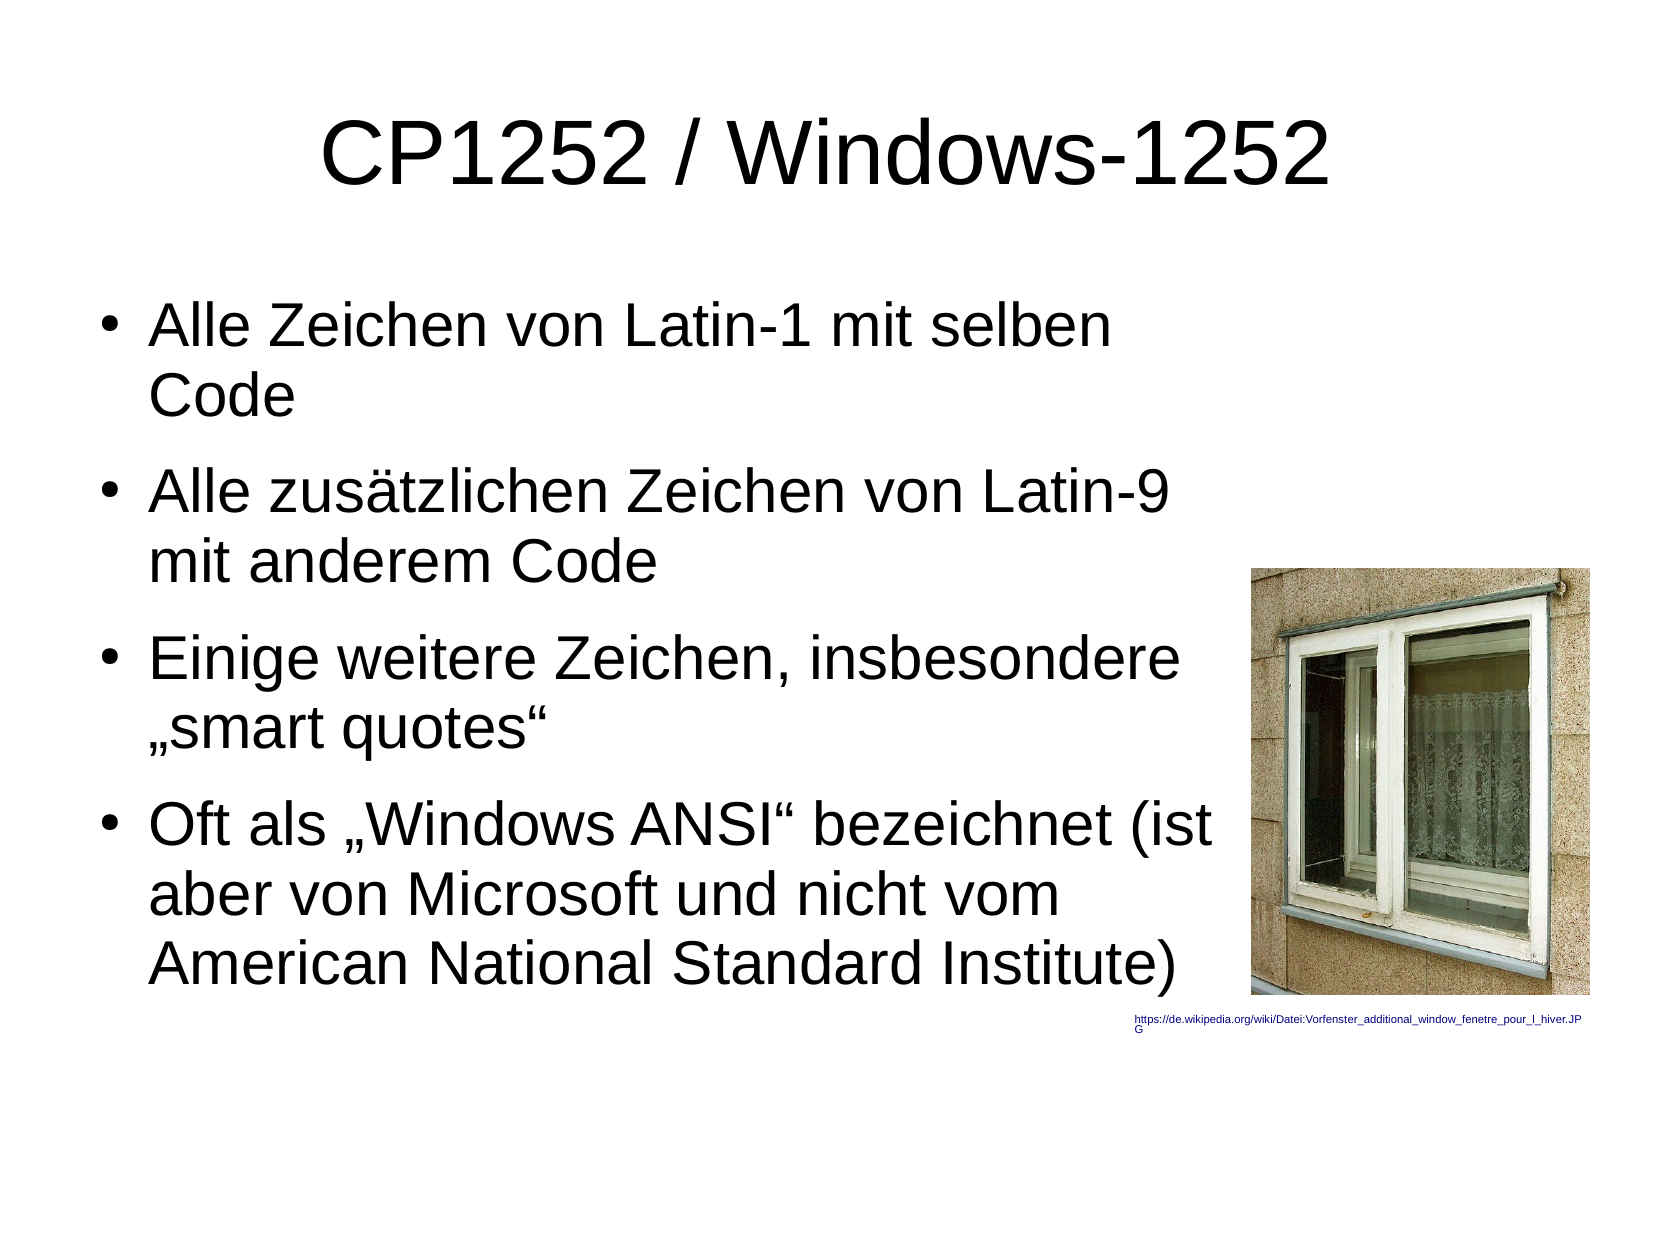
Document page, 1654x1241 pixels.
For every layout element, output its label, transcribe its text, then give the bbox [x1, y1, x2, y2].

picture [1251, 568, 1590, 995]
list Alle Zeichen von Latin-1 mit selben Code Alle zusätzlichen Zeichen von Latin-9 mit anderem Code Einige weitere Zeichen, insbesondere „smart quotes“ Oft als „Windows ANSI“ bezeichnet (ist aber von Microsoft und nicht vom American National Standard Institute) [82, 290, 1261, 1010]
text_box https://de.wikipedia.org/wiki/Datei:Vorfenster_additional_window_fenetre_pour_l_hiver.JPG [1119, 1005, 1600, 1051]
title CP1252 / Windows-1252 [82, 49, 1571, 257]
